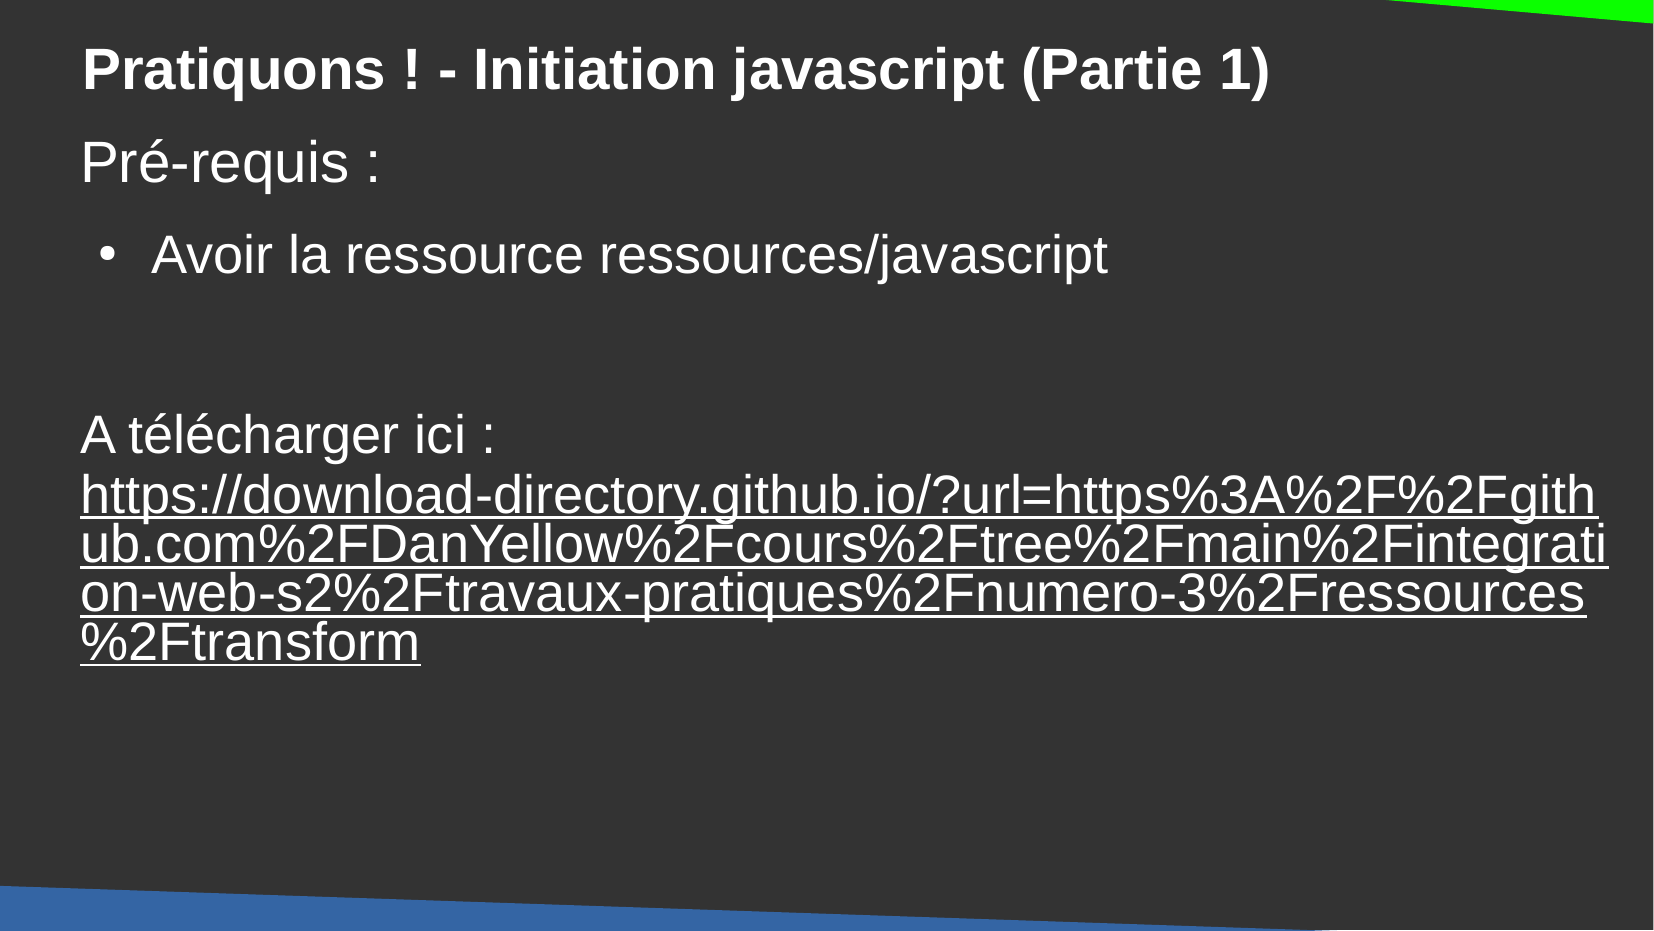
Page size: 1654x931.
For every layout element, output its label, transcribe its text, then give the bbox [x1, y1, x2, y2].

list Pré-requis : Avoir la ressource ressources/javascript A télécharger ici :https://download-directory.github.io/?url=https%3A%2F%2Fgithub.com%2FDanYellow%2Fcours%2Ftree%2Fmain%2Fintegration-web-s2%2Ftravaux-pratiques%2Fnumero-3%2Fressources%2Ftransform [80, 129, 1620, 715]
text_box [0, 885, 1337, 931]
text_box [1386, 0, 1654, 24]
title Pratiquons ! - Initiation javascript (Partie 1) [82, 37, 1571, 114]
